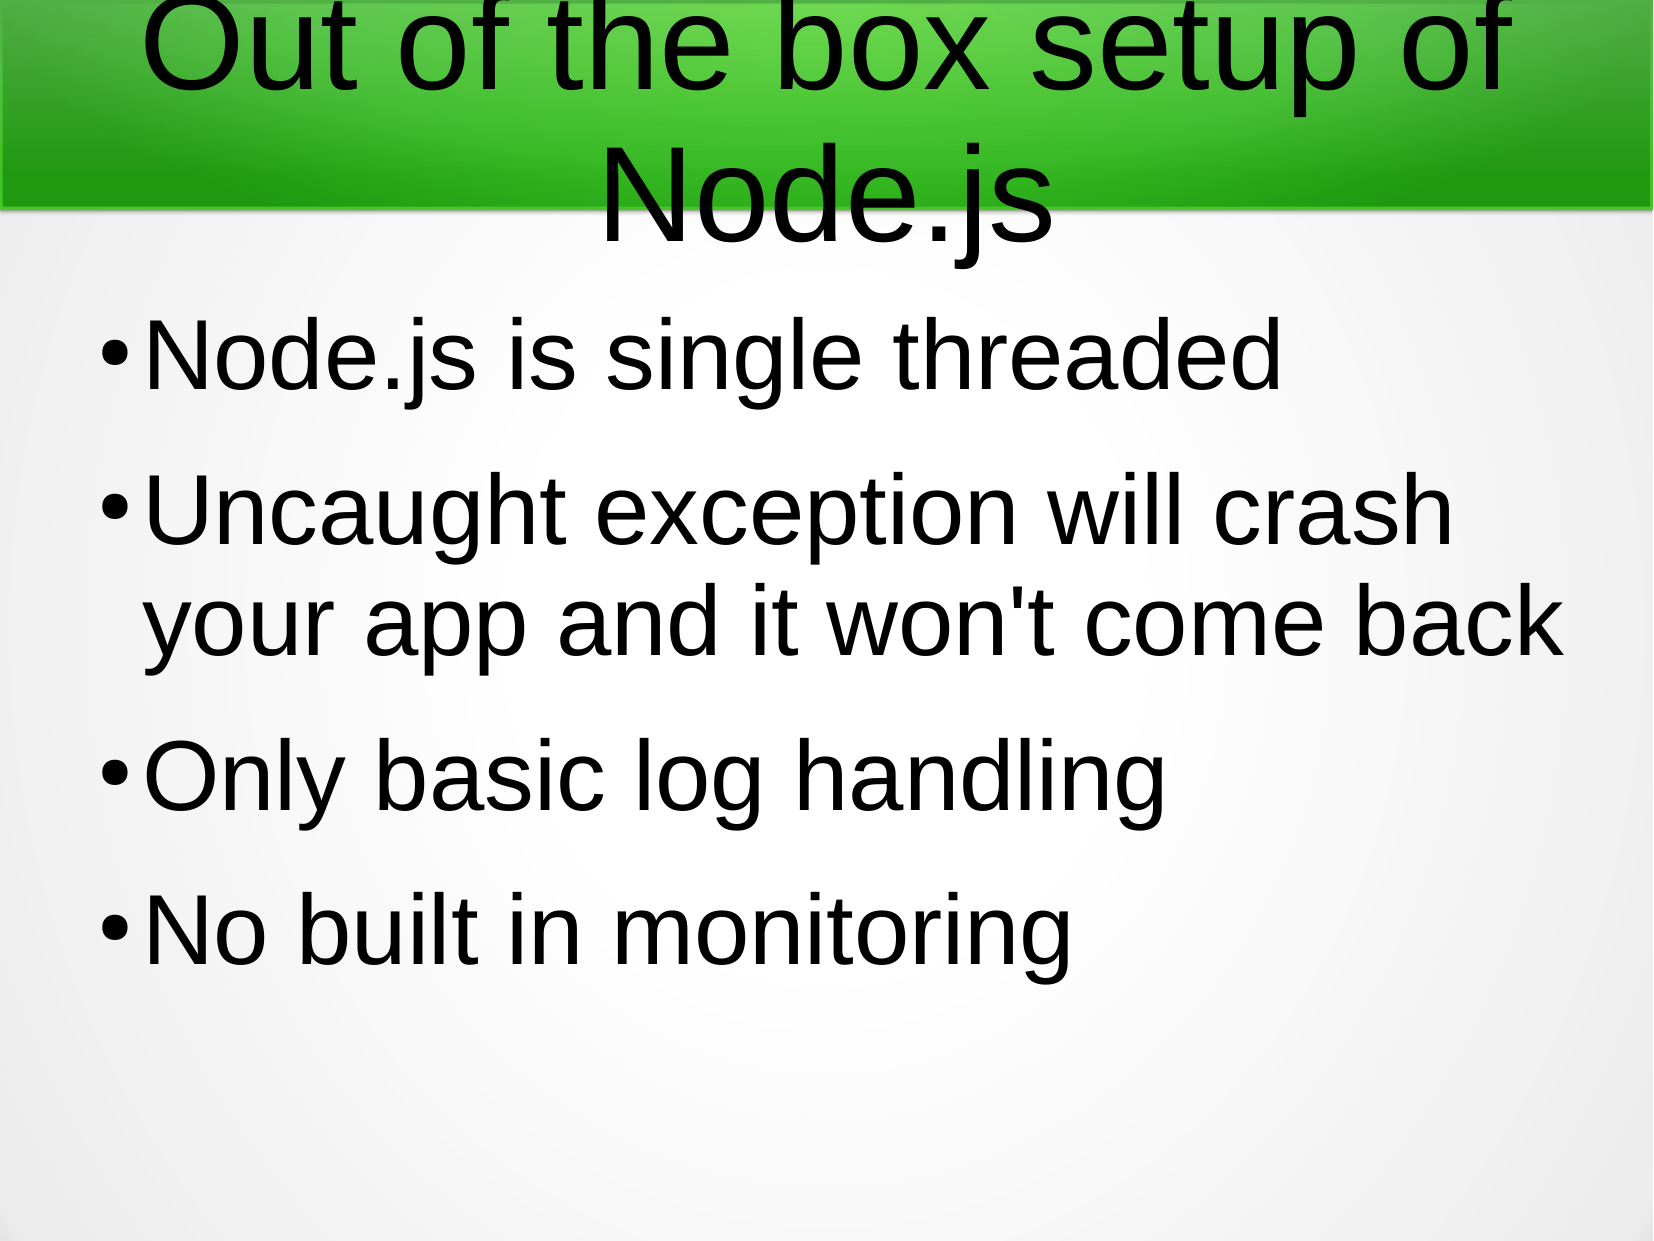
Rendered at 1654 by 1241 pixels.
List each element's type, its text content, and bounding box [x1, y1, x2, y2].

title Out of the box setup of Node.js [82, 0, 1571, 271]
list Node.js is single threaded Uncaught exception will crash your app and it won't come back Only basic log handling No built in monitoring [82, 299, 1571, 1019]
